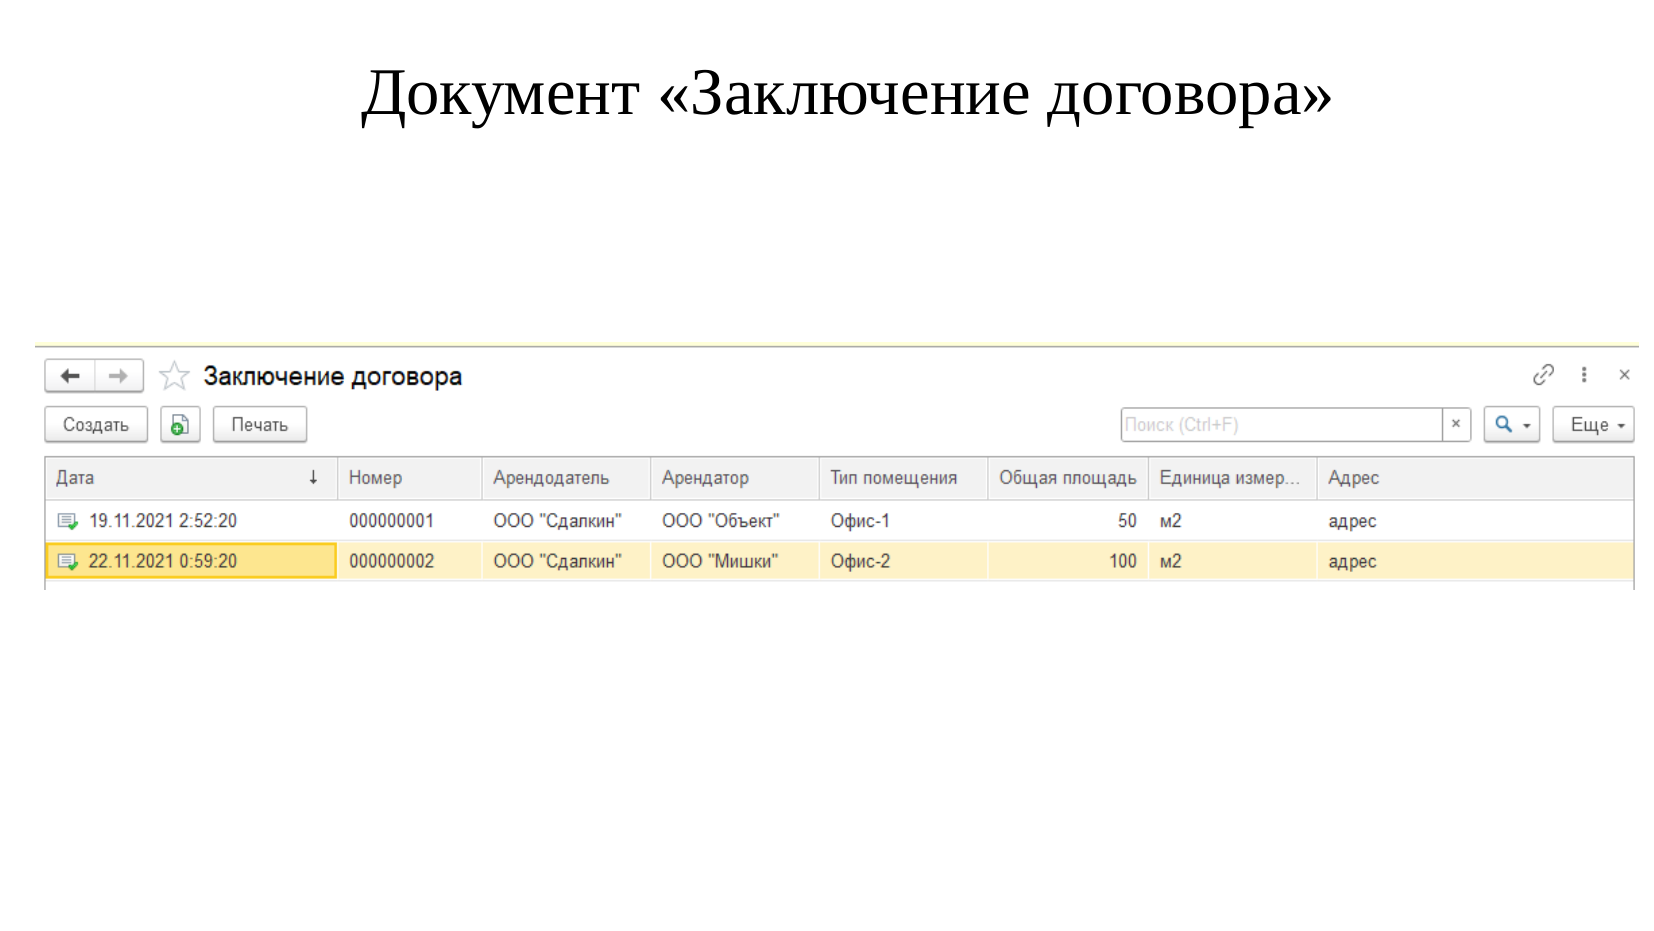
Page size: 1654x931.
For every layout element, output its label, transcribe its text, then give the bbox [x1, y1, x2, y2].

text_box Документ «Заключение договора» [127, 47, 1571, 137]
picture [35, 342, 1639, 591]
